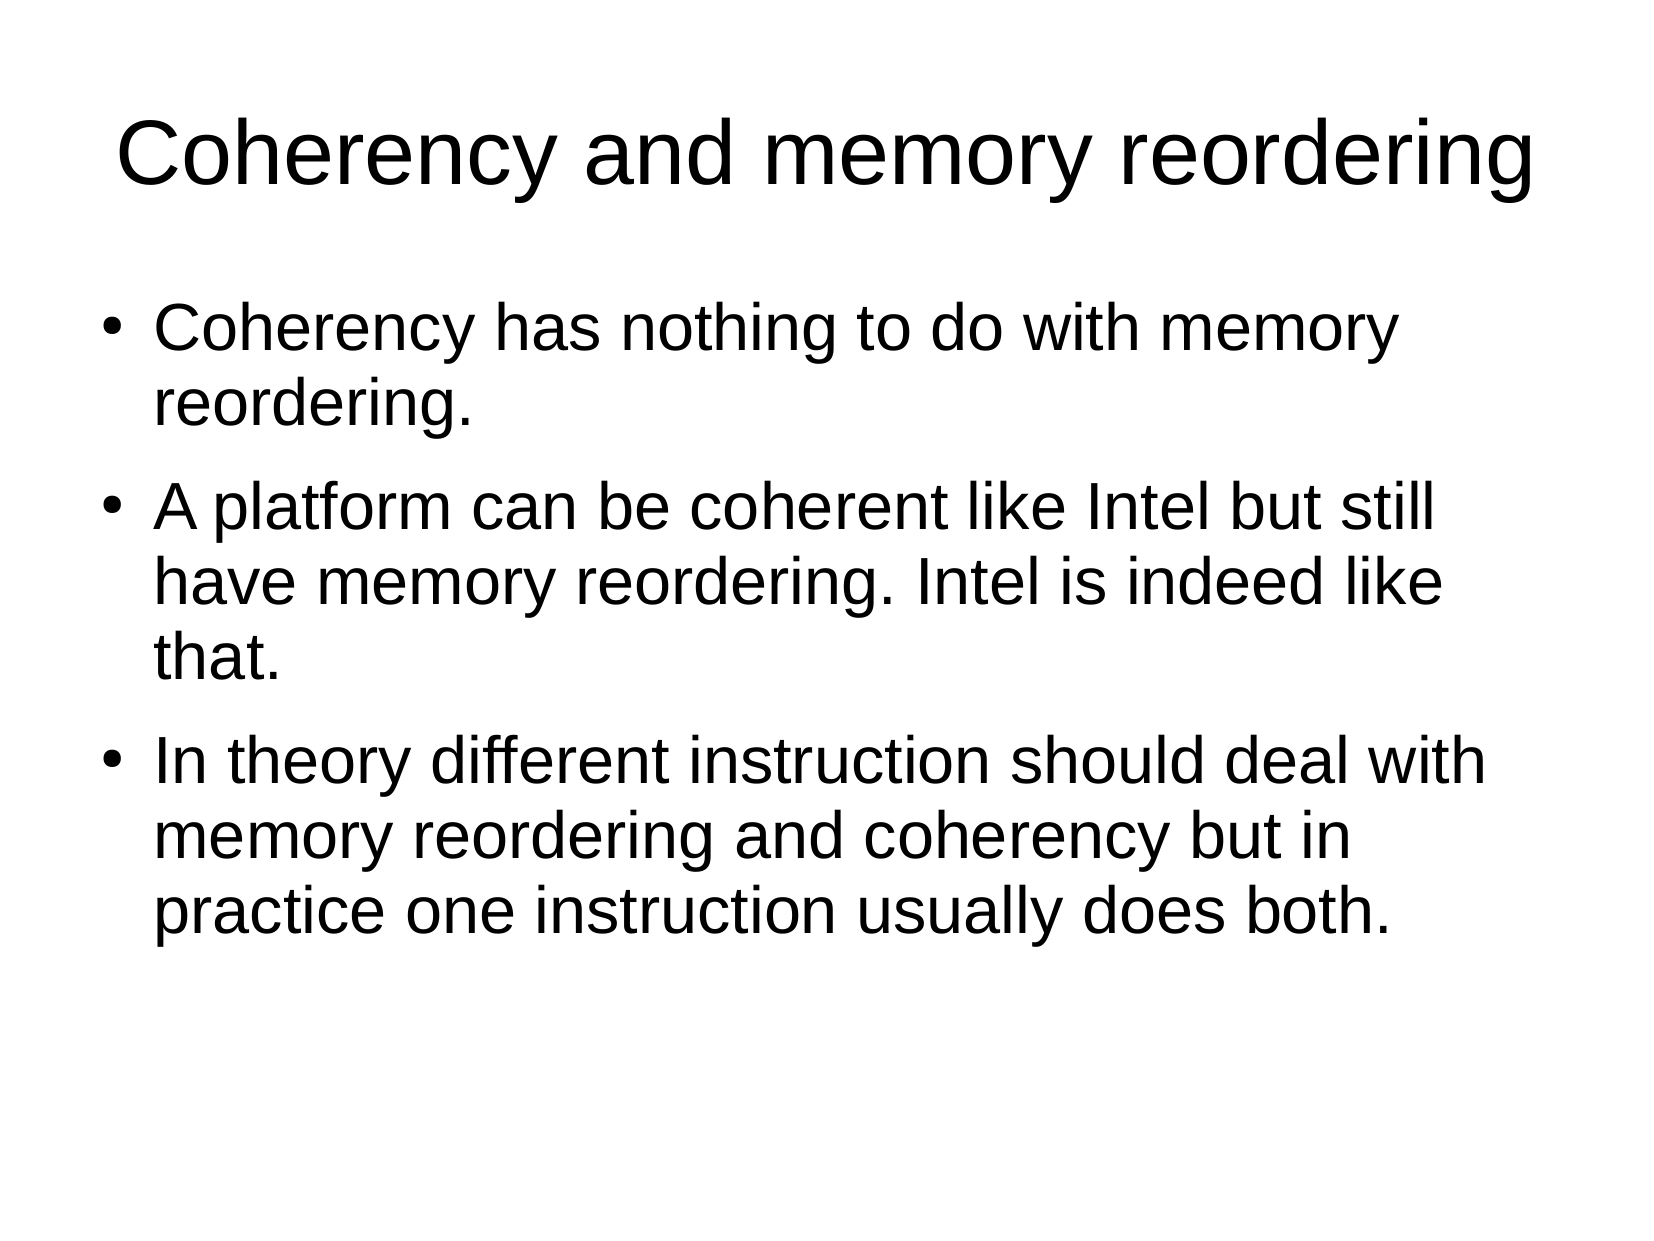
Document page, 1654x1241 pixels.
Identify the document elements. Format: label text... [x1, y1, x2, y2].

list Coherency has nothing to do with memory reordering. A platform can be coherent like Intel but still have memory reordering. Intel is indeed like that. In theory different instruction should deal with memory reordering and coherency but in practice one instruction usually does both. [82, 290, 1571, 1109]
title Coherency and memory reordering [82, 49, 1571, 257]
